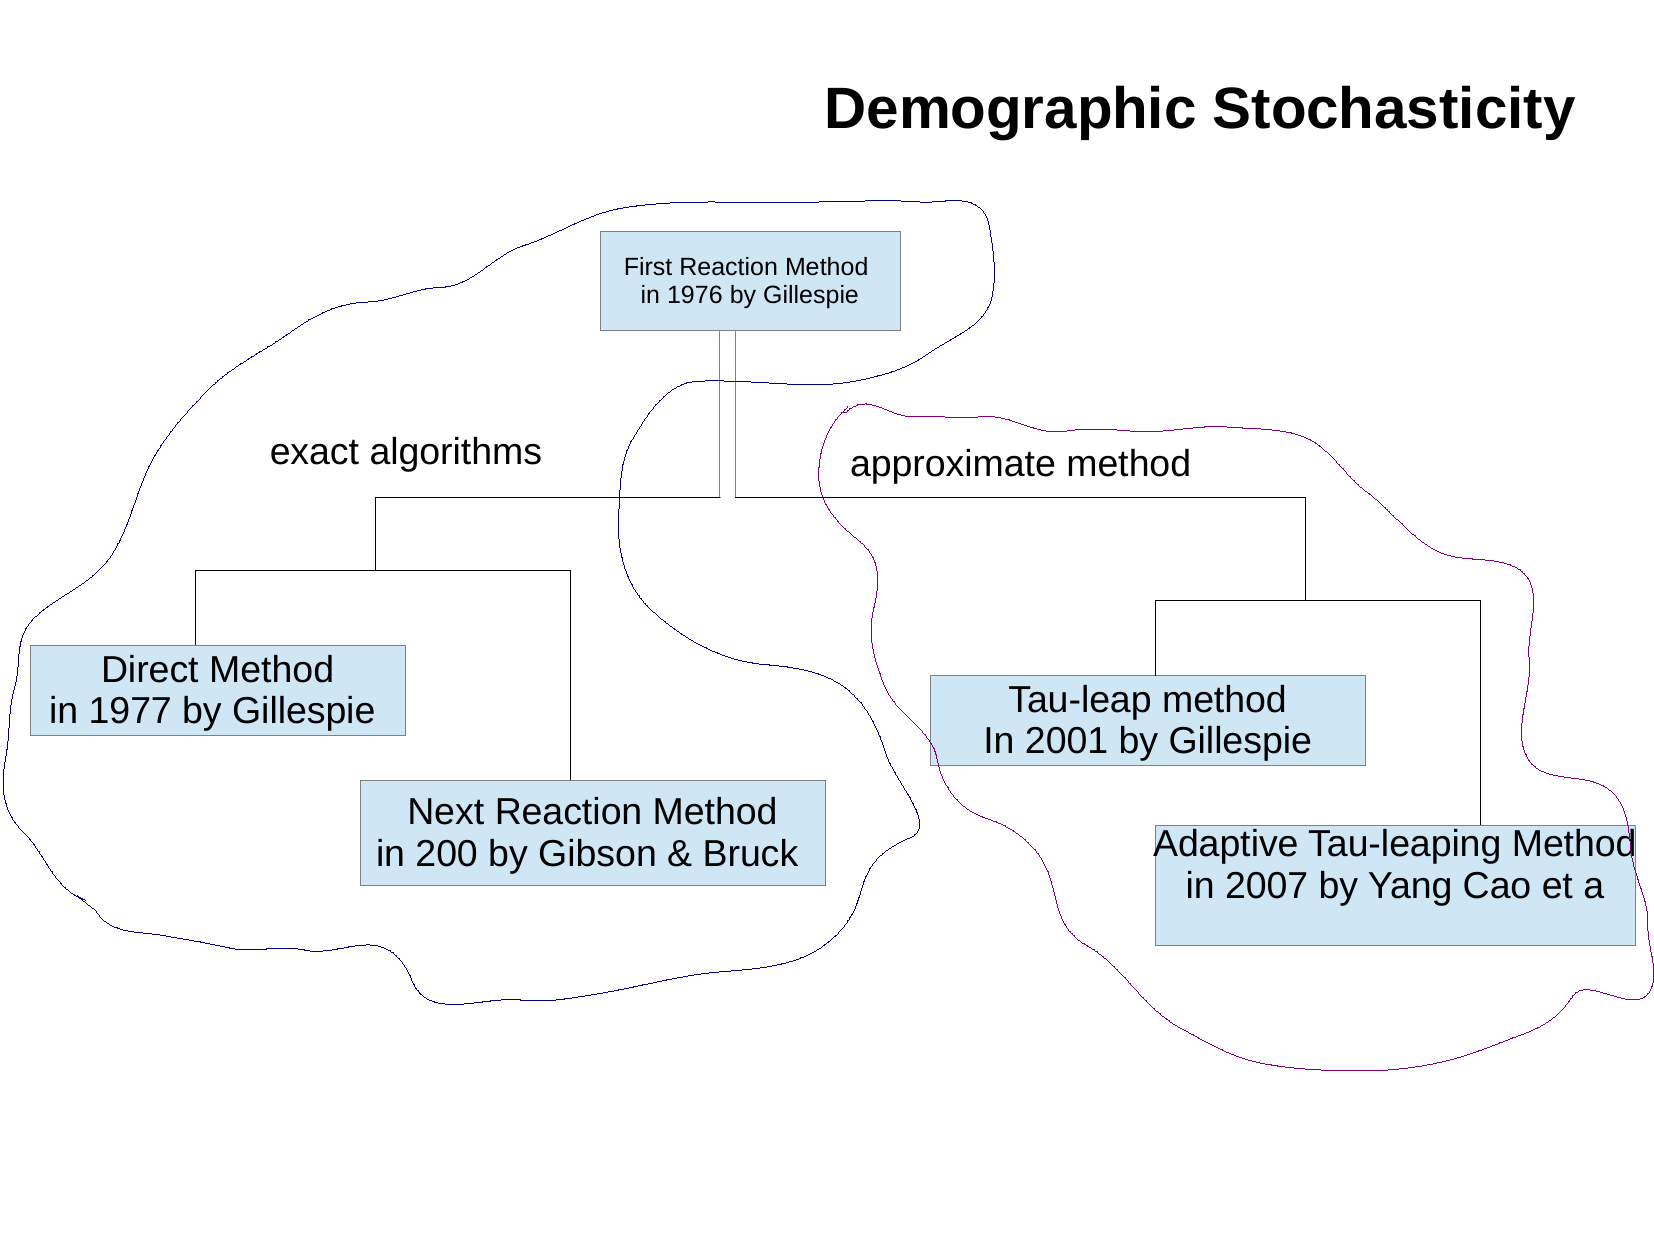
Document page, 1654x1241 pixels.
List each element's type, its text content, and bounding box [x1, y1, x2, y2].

text_box Demographic Stochasticity [810, 68, 1592, 149]
text_box approximate method [825, 435, 1207, 492]
text_box Next Reaction Method in 200 by Gibson & Bruck [360, 780, 826, 886]
text_box Direct Method in 1977 by Gillespie [30, 645, 406, 736]
text_box Adaptive Tau-leaping Method in 2007 by Yang Cao et a [1155, 825, 1636, 946]
text_box First Reaction Method in 1976 by Gillespie [600, 231, 901, 331]
text_box Tau-leap method In 2001 by Gillespie [930, 675, 1366, 766]
text_box exact algorithms [255, 423, 558, 481]
